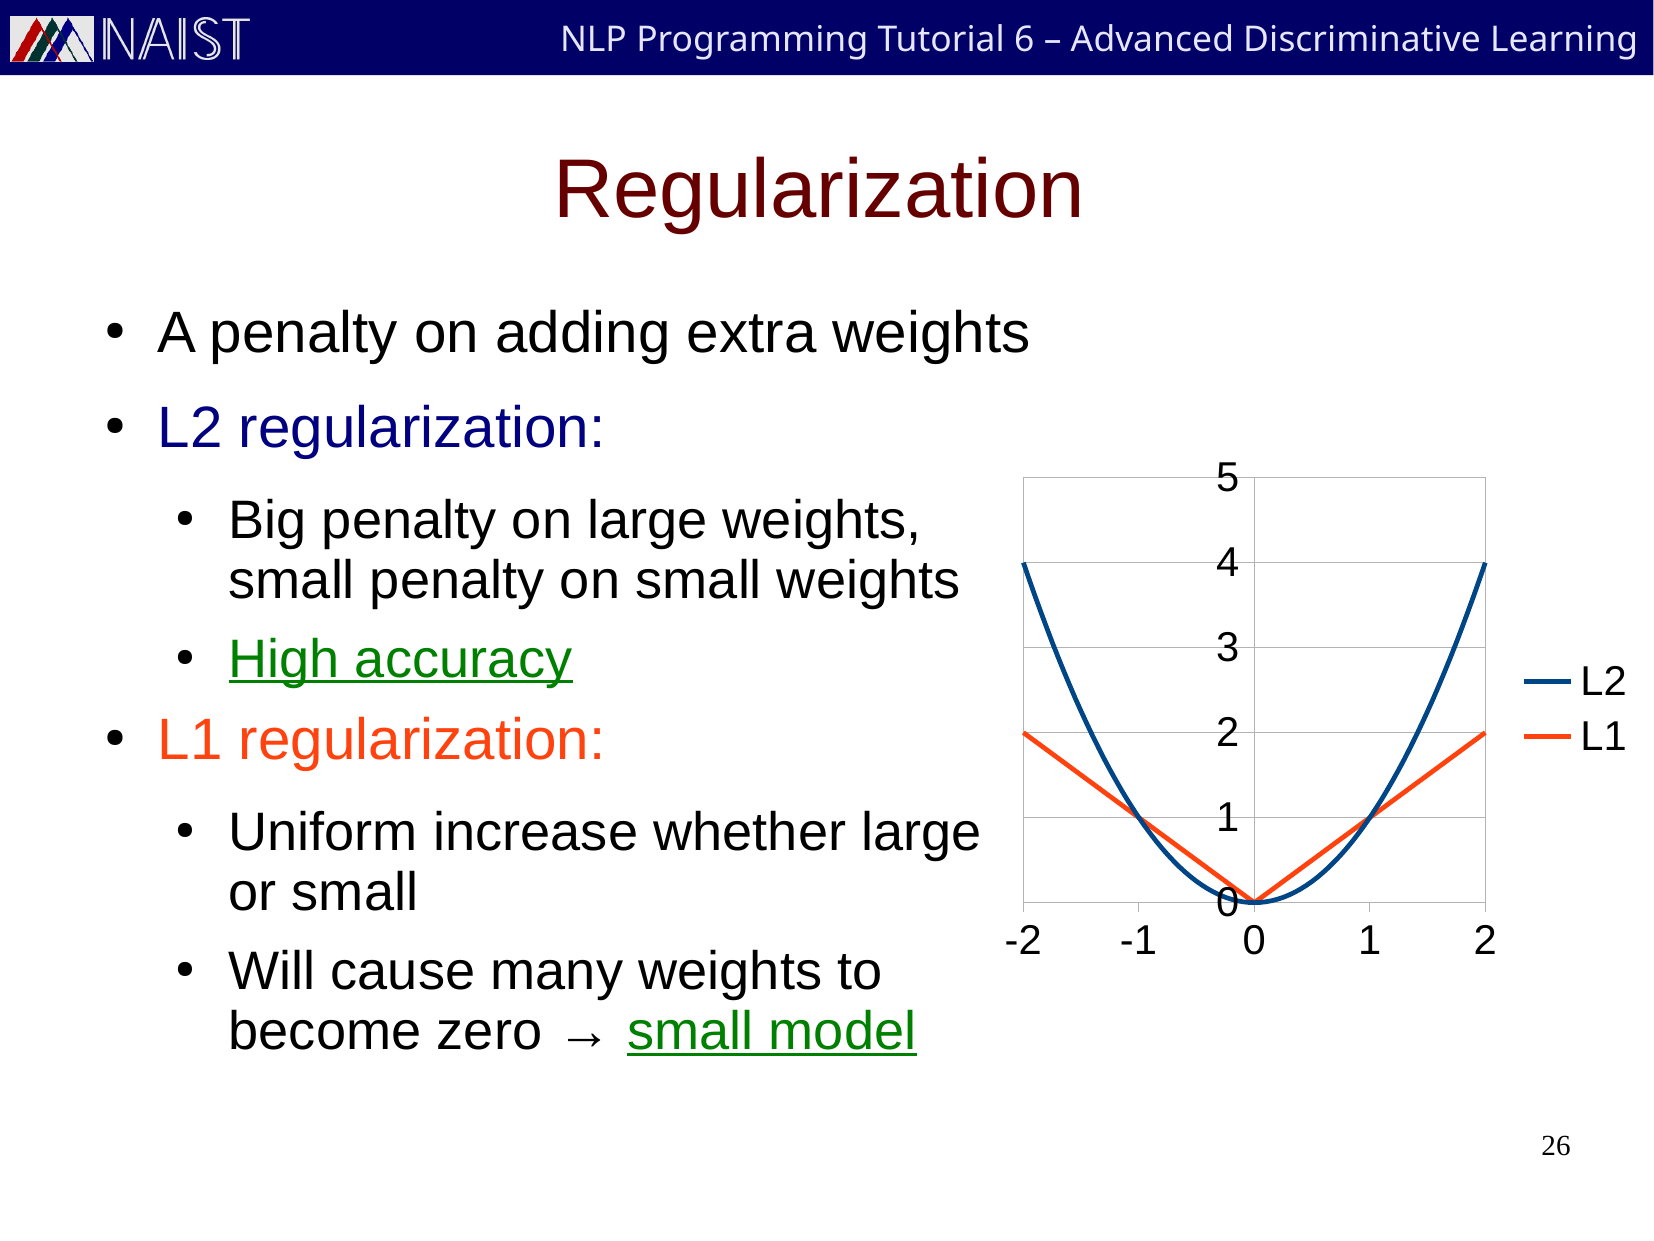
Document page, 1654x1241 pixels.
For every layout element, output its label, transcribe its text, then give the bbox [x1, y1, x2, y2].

title Regularization [75, 92, 1564, 285]
list A penalty on adding extra weights L2 regularization: Big penalty on large weights, small penalty on small weights High accuracy L1 regularization: Uniform increase whether large or small Will cause many weights to become zero → small model [86, 300, 1576, 1119]
chart [991, 443, 1654, 976]
picture [10, 16, 94, 62]
picture [102, 17, 251, 60]
